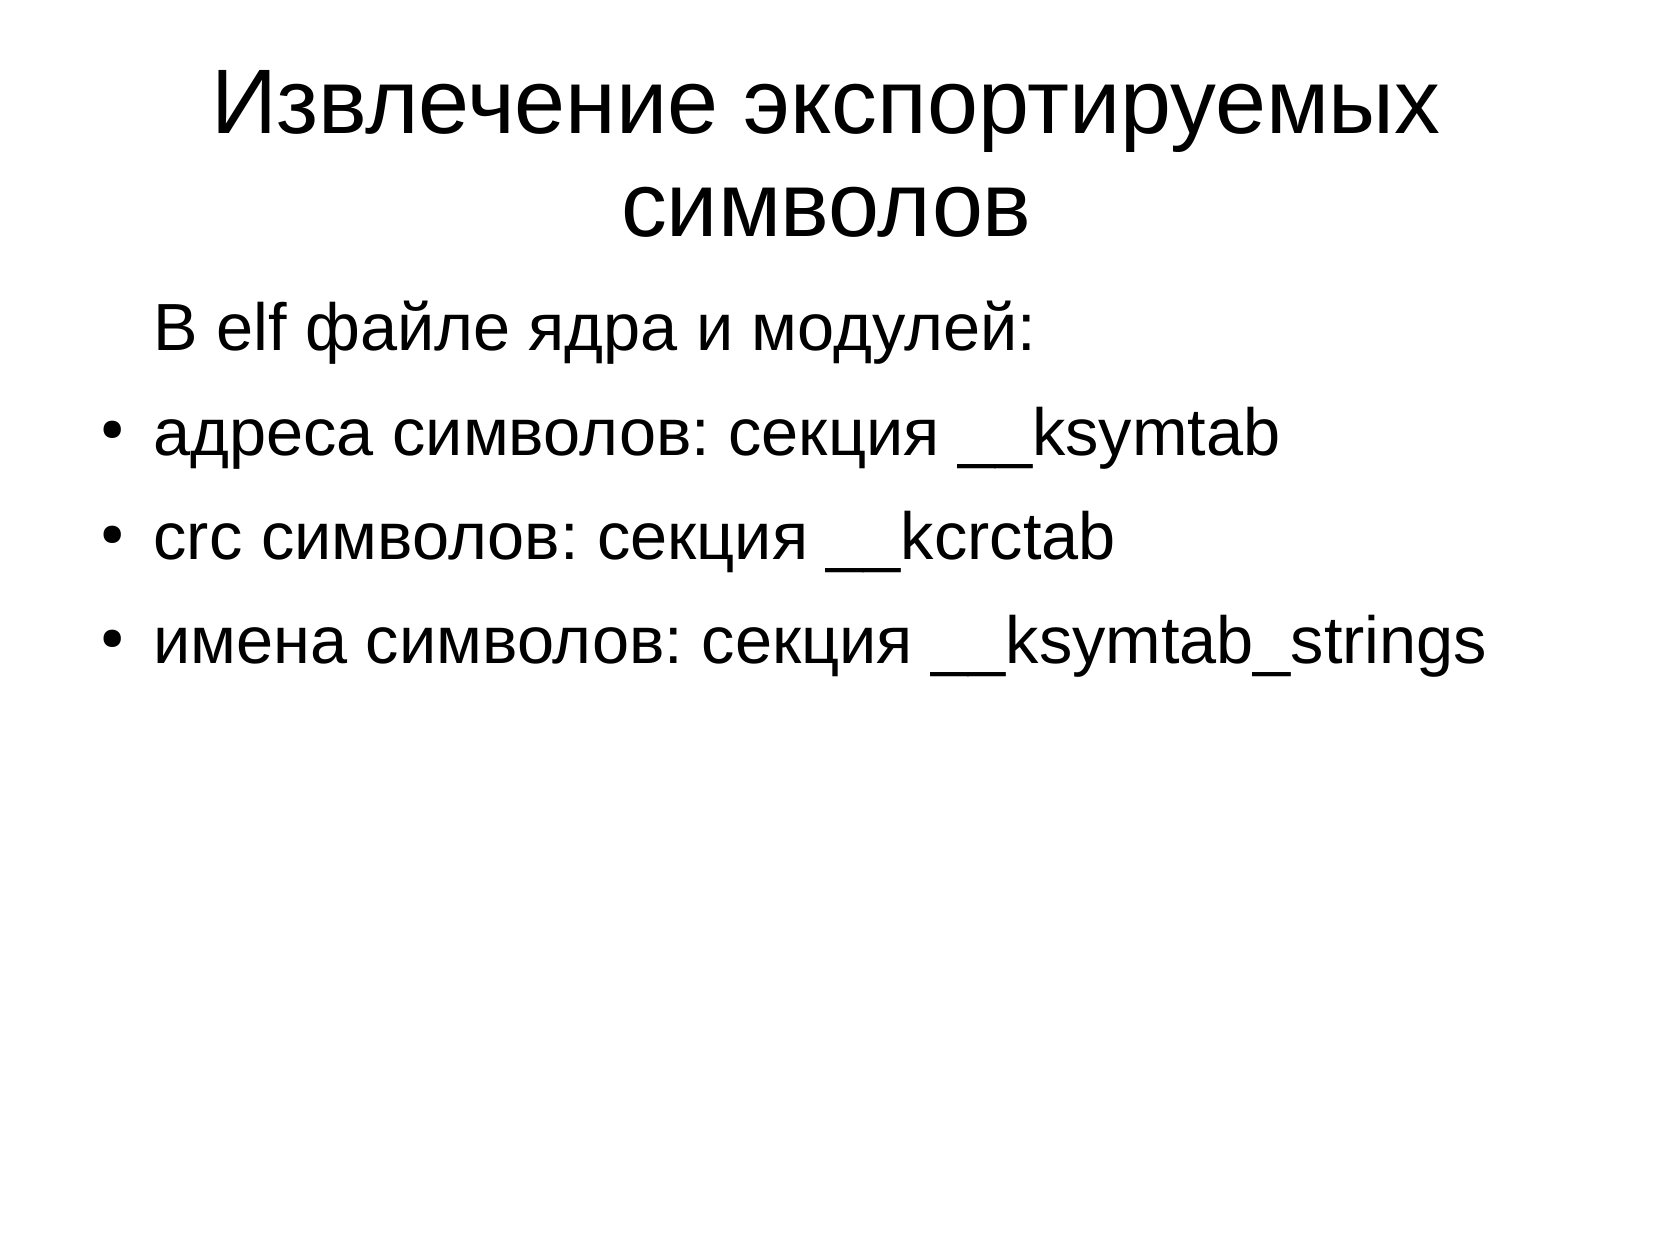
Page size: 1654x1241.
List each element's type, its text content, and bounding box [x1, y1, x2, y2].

list В elf файле ядра и модулей: адреса символов: секция __ksymtab crc символов: секция __kcrctab имена символов: секция __ksymtab_strings [82, 290, 1571, 1109]
title Извлечение экспортируемых символов [82, 50, 1571, 256]
